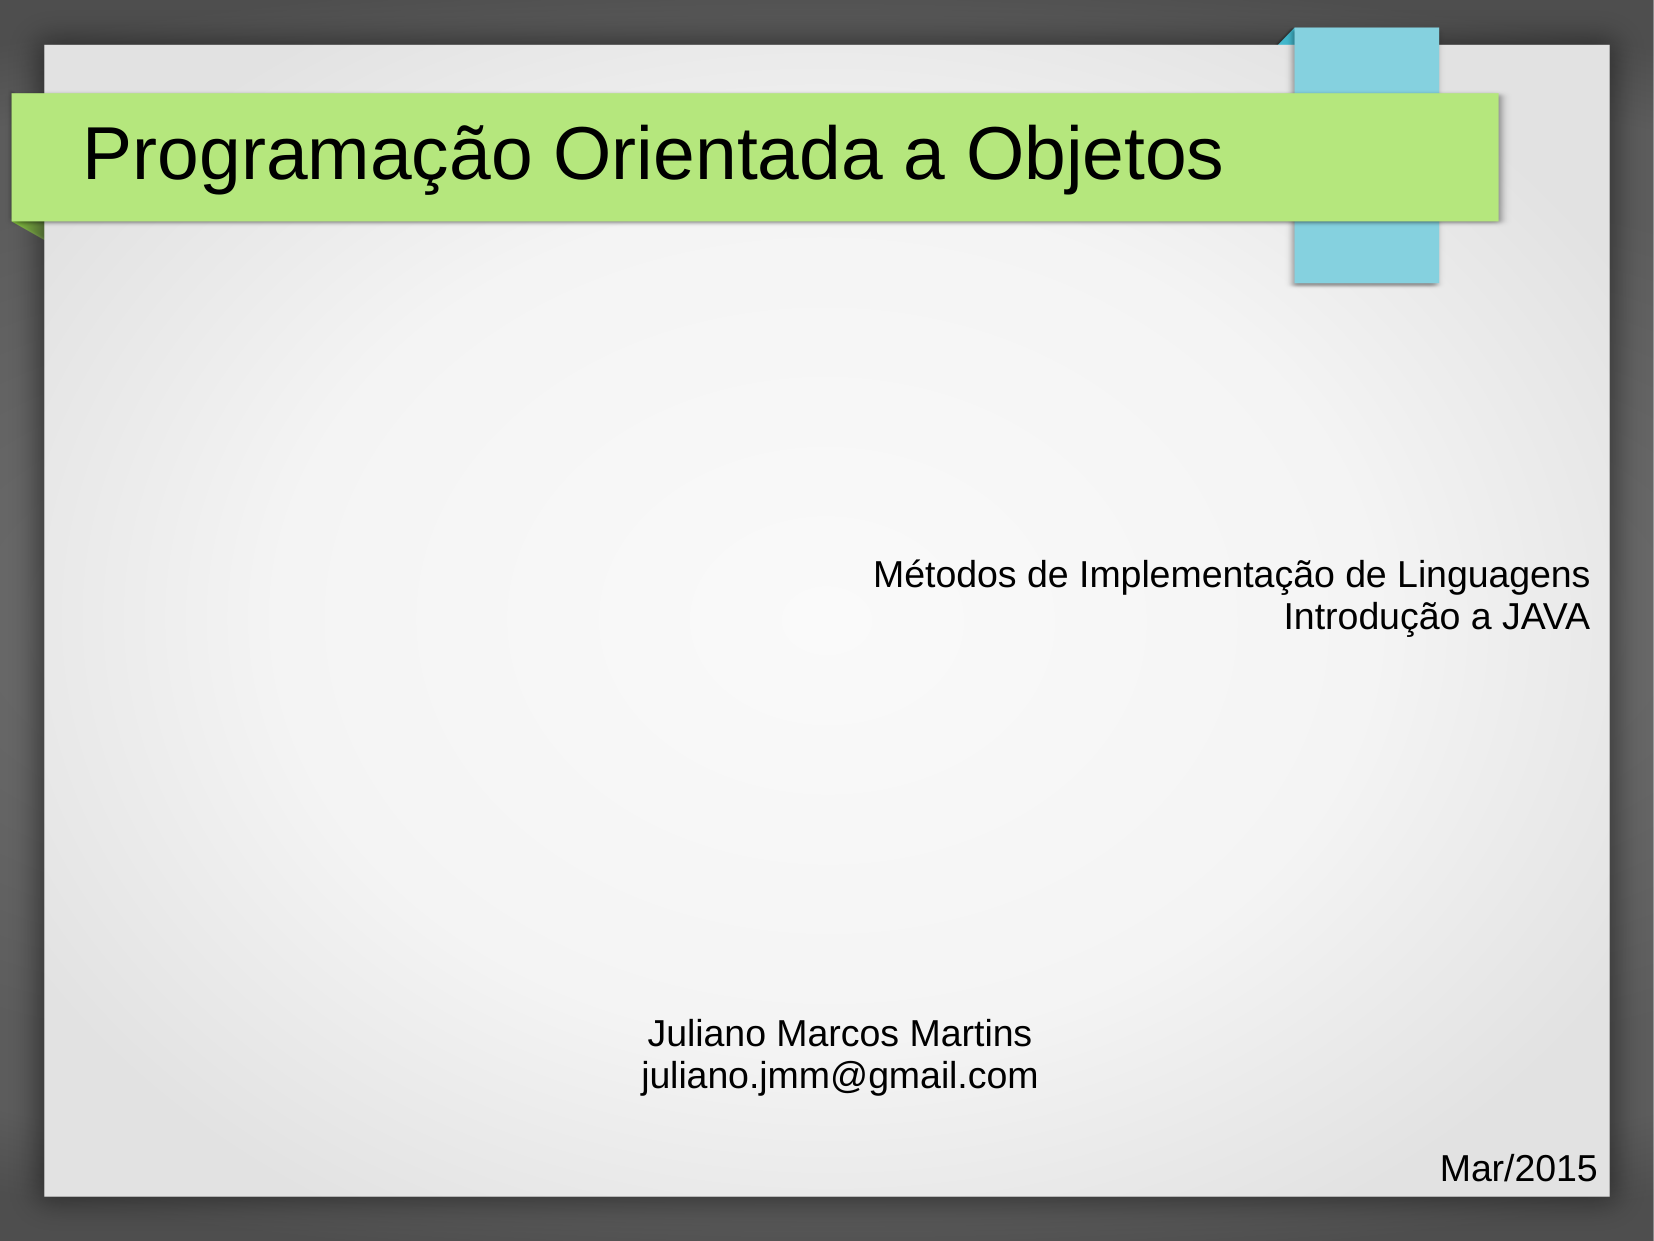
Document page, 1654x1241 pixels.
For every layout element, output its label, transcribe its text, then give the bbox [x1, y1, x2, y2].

picture [0, 0, 1654, 1241]
text_box Métodos de Implementação de Linguagens Introdução a JAVA [30, 546, 1606, 646]
text_box Juliano Marcos Martins juliano.jmm@gmail.com [90, 1005, 1591, 1104]
text_box Mar/2015 [1425, 1140, 1621, 1197]
title Programação Orientada a Objetos [82, 94, 1264, 213]
